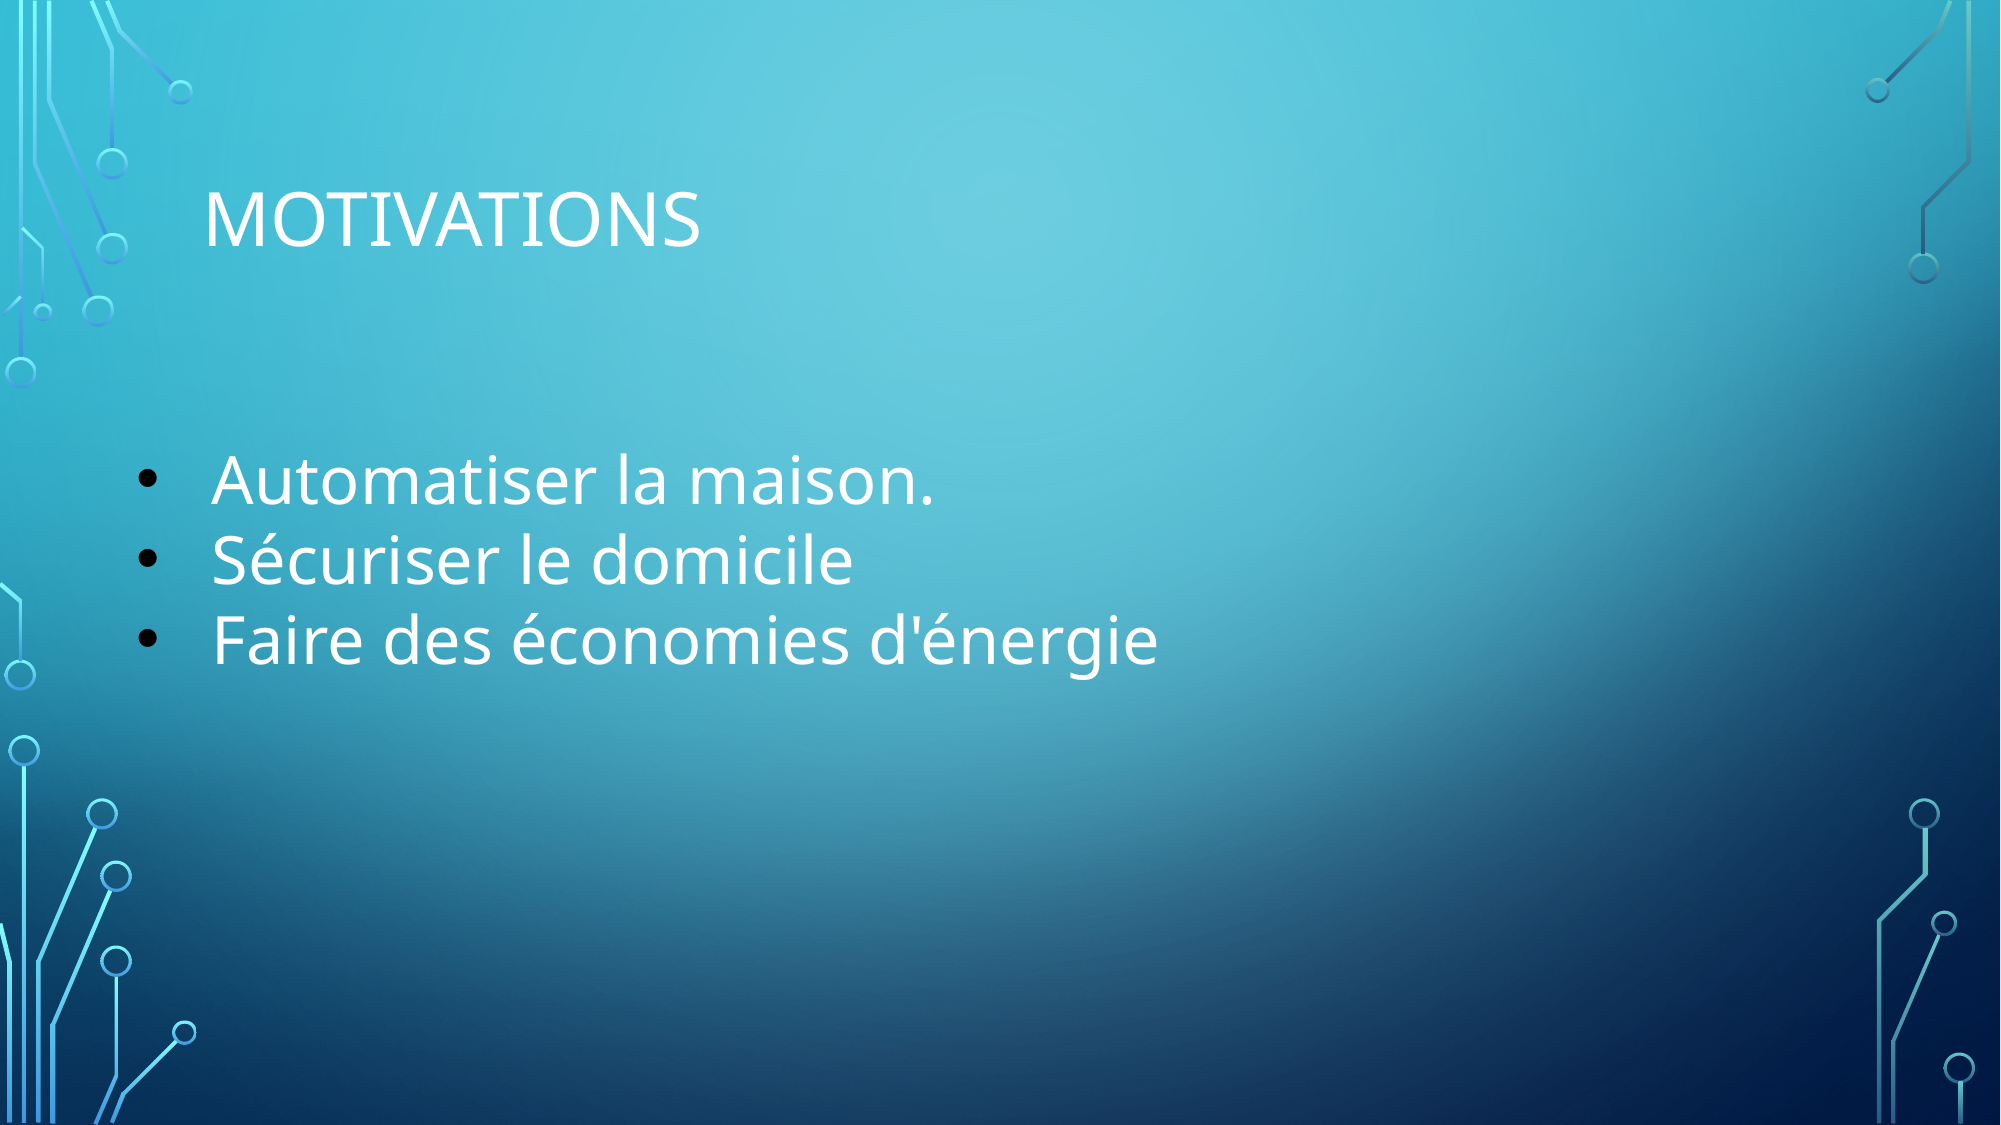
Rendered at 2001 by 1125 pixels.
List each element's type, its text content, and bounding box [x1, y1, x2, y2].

title Motivations [187, 101, 1813, 344]
text_box Automatiser la maison. Sécuriser le domicile Faire des économies d'énergie [121, 430, 1760, 779]
